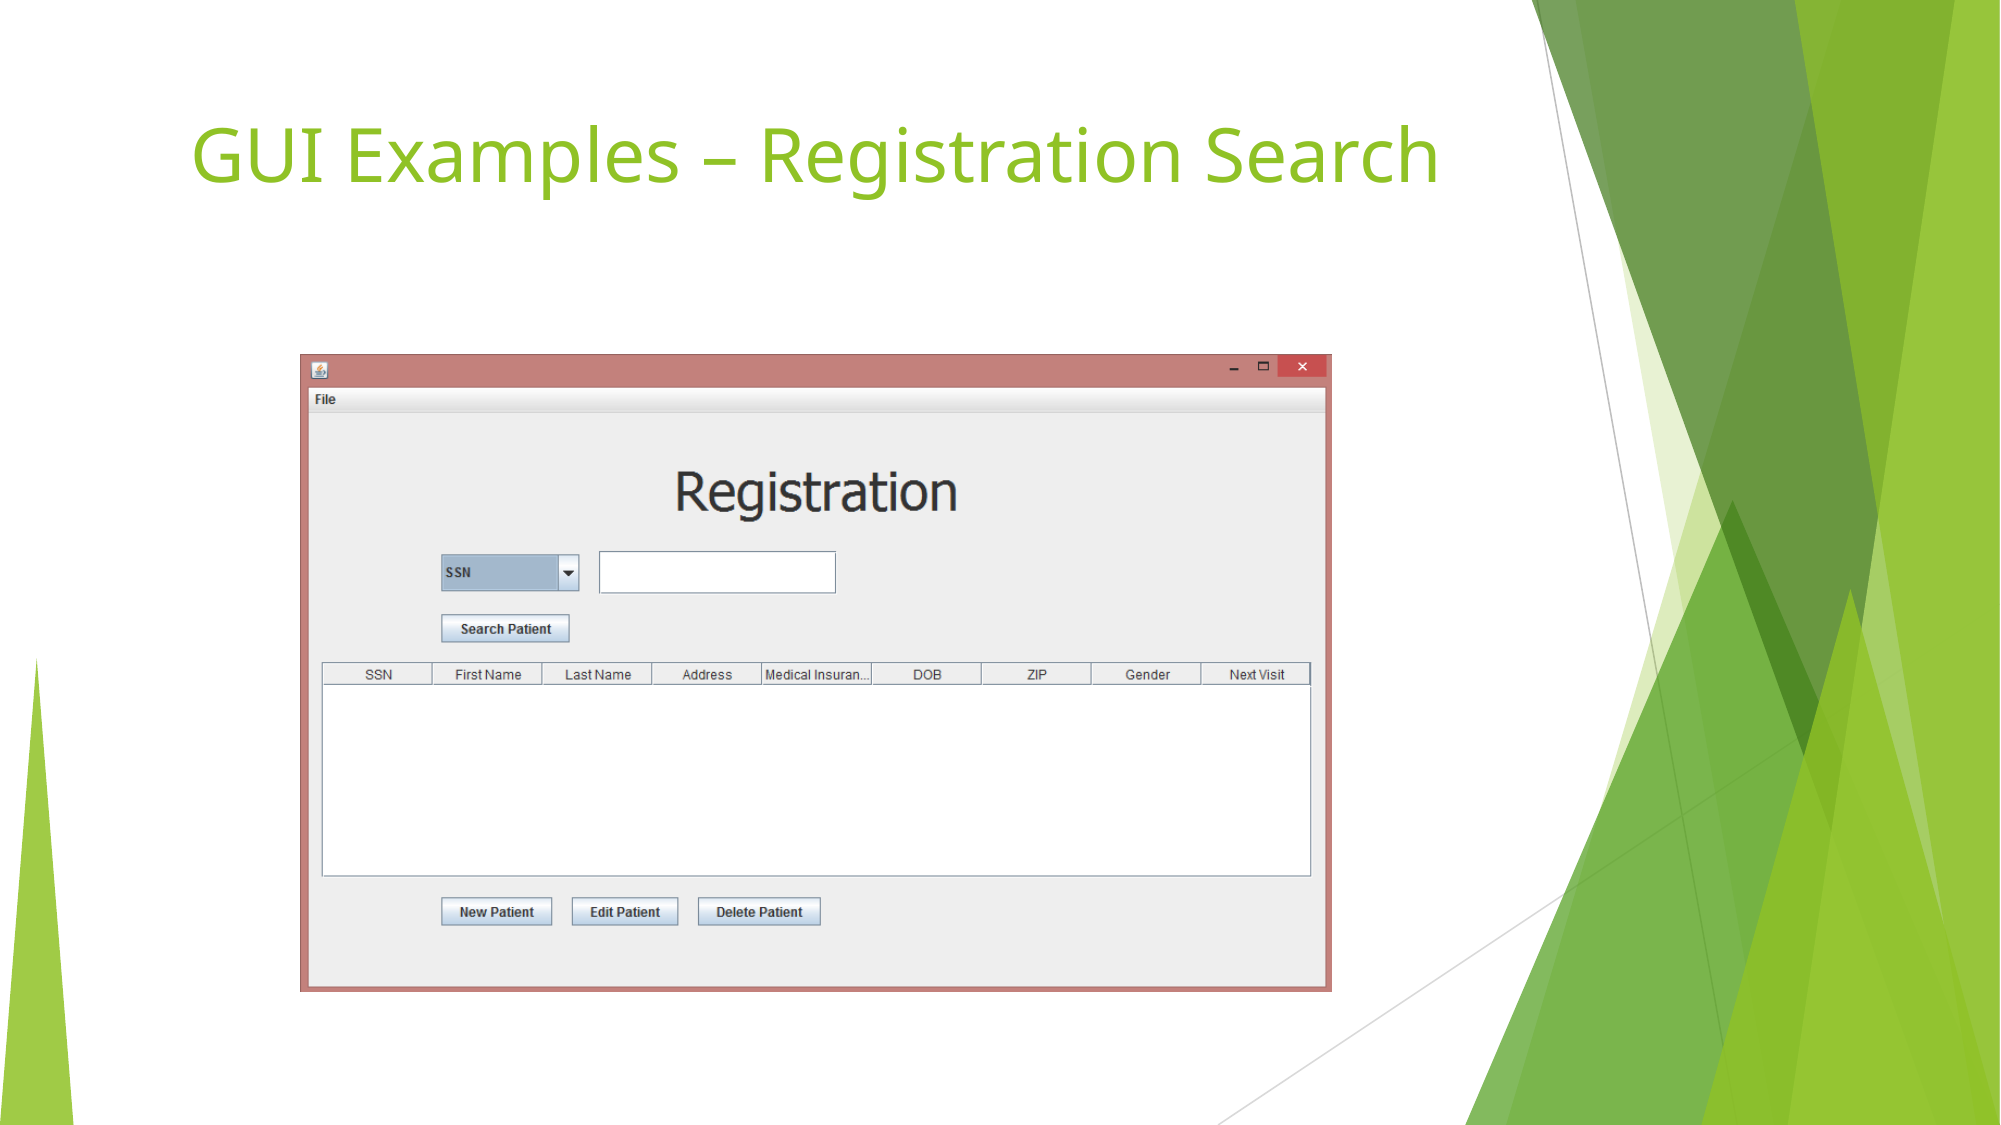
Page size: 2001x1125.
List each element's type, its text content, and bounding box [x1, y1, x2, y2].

picture [300, 354, 1332, 992]
title GUI Examples – Registration Search [111, 99, 1522, 317]
